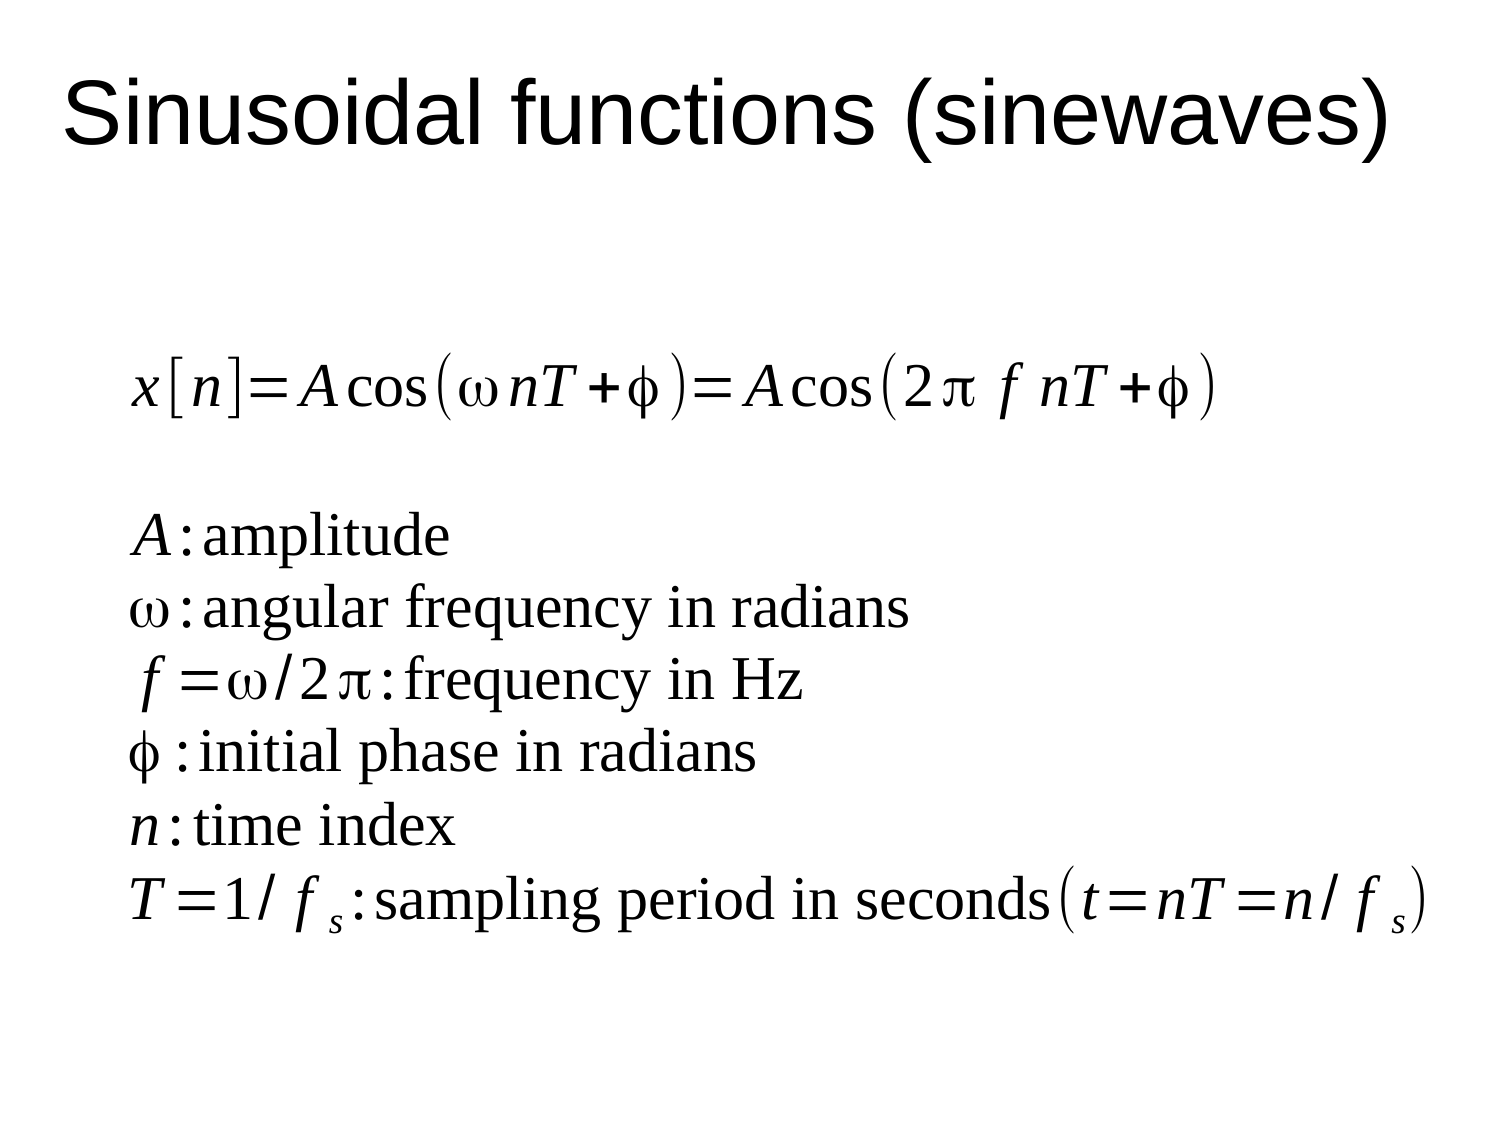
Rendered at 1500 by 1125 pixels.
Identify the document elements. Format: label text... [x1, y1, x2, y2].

chart [121, 349, 1437, 1014]
title Sinusoidal functions (sinewaves) [53, 18, 1403, 207]
chart [1041, 103, 1160, 163]
